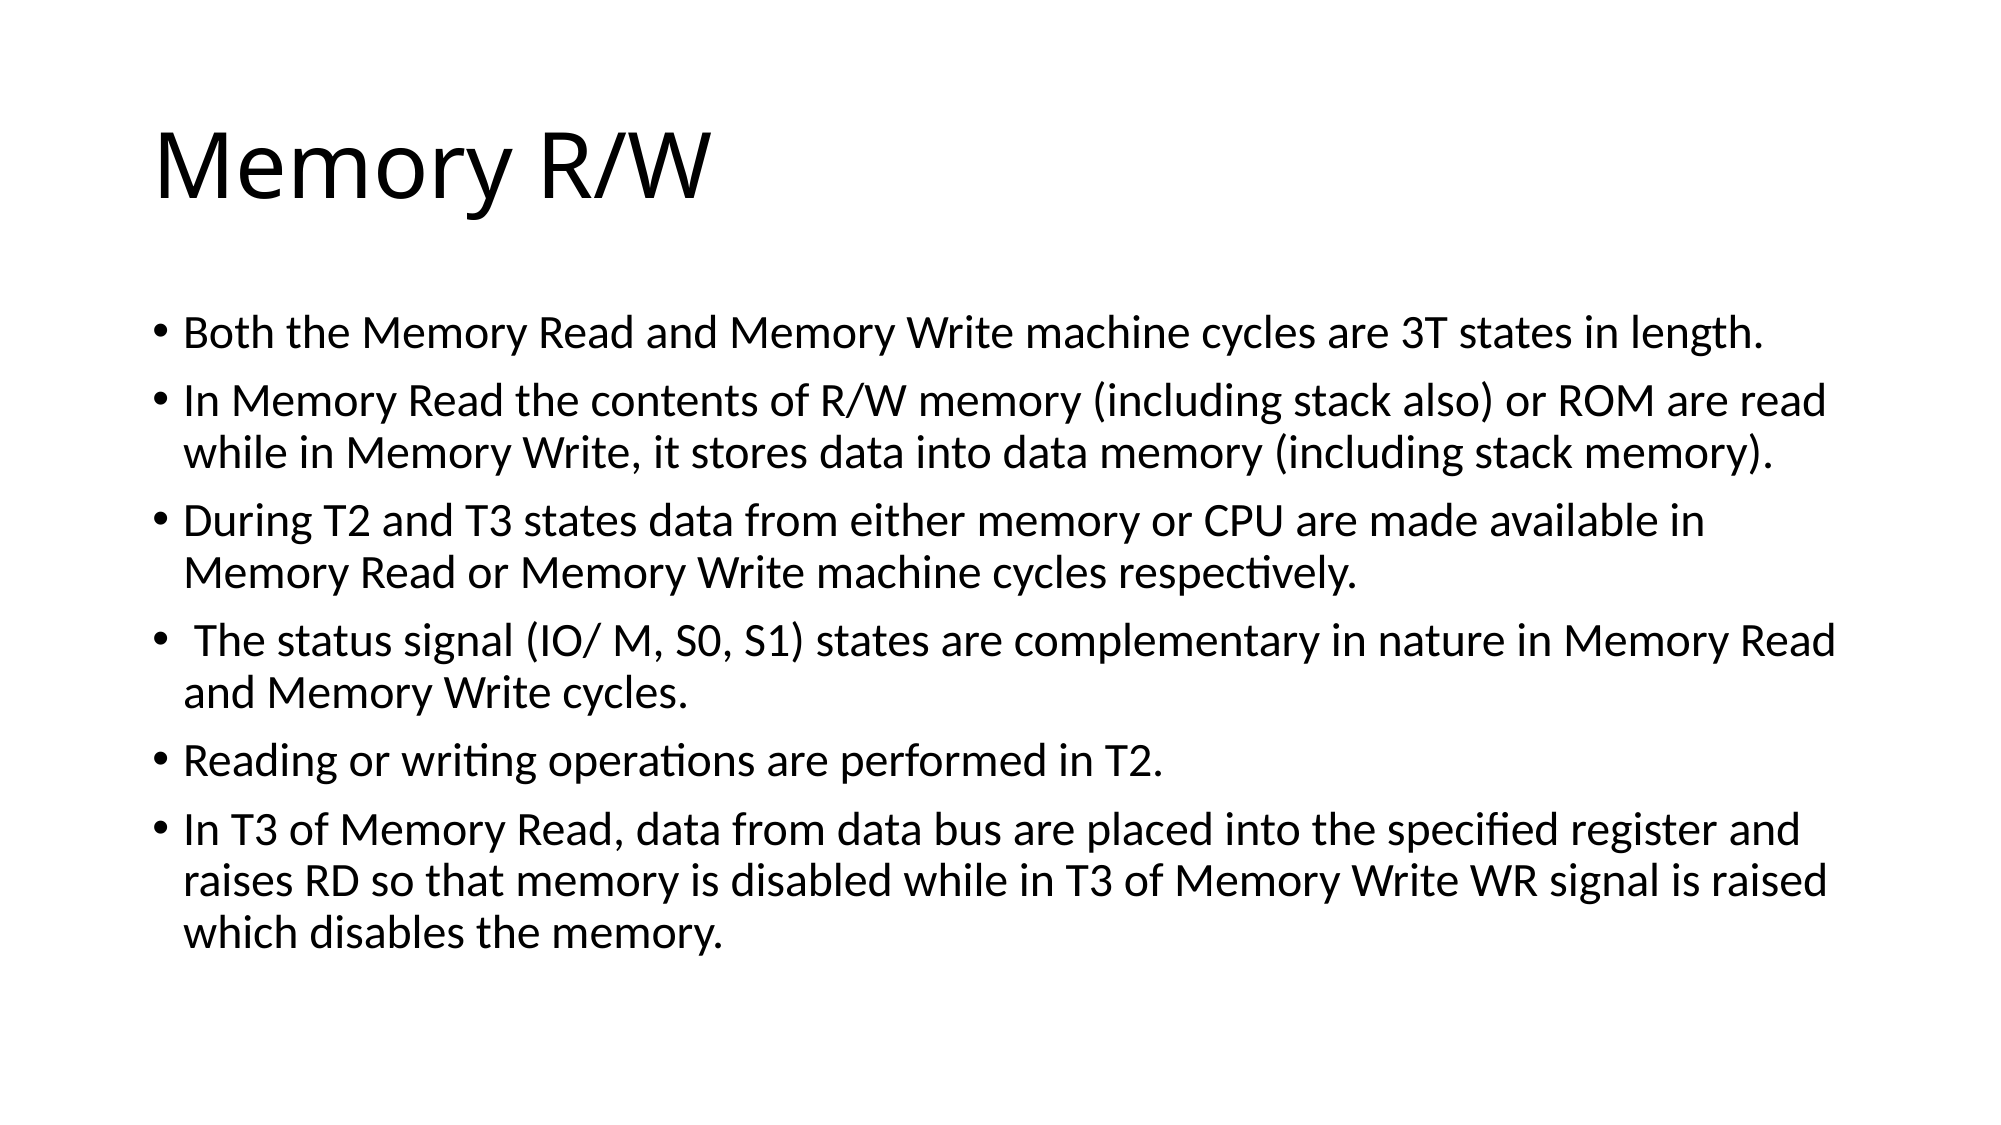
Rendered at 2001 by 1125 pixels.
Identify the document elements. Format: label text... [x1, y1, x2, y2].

title Memory R/W [137, 59, 1863, 278]
list Both the Memory Read and Memory Write machine cycles are 3T states in length. In Memory Read the contents of R/W memory (including stack also) or ROM are read while in Memory Write, it stores data into data memory (including stack memory). During T2 and T3 states data from either memory or CPU are made available in Memory Read or Memory Write machine cycles respectively. The status signal (IO/ M, S0, S1) states are complementary in nature in Memory Read and Memory Write cycles. Reading or writing operations are performed in T2. In T3 of Memory Read, data from data bus are placed into the specified register and raises RD so that memory is disabled while in T3 of Memory Write WR signal is raised which disables the memory. [137, 299, 1863, 1014]
